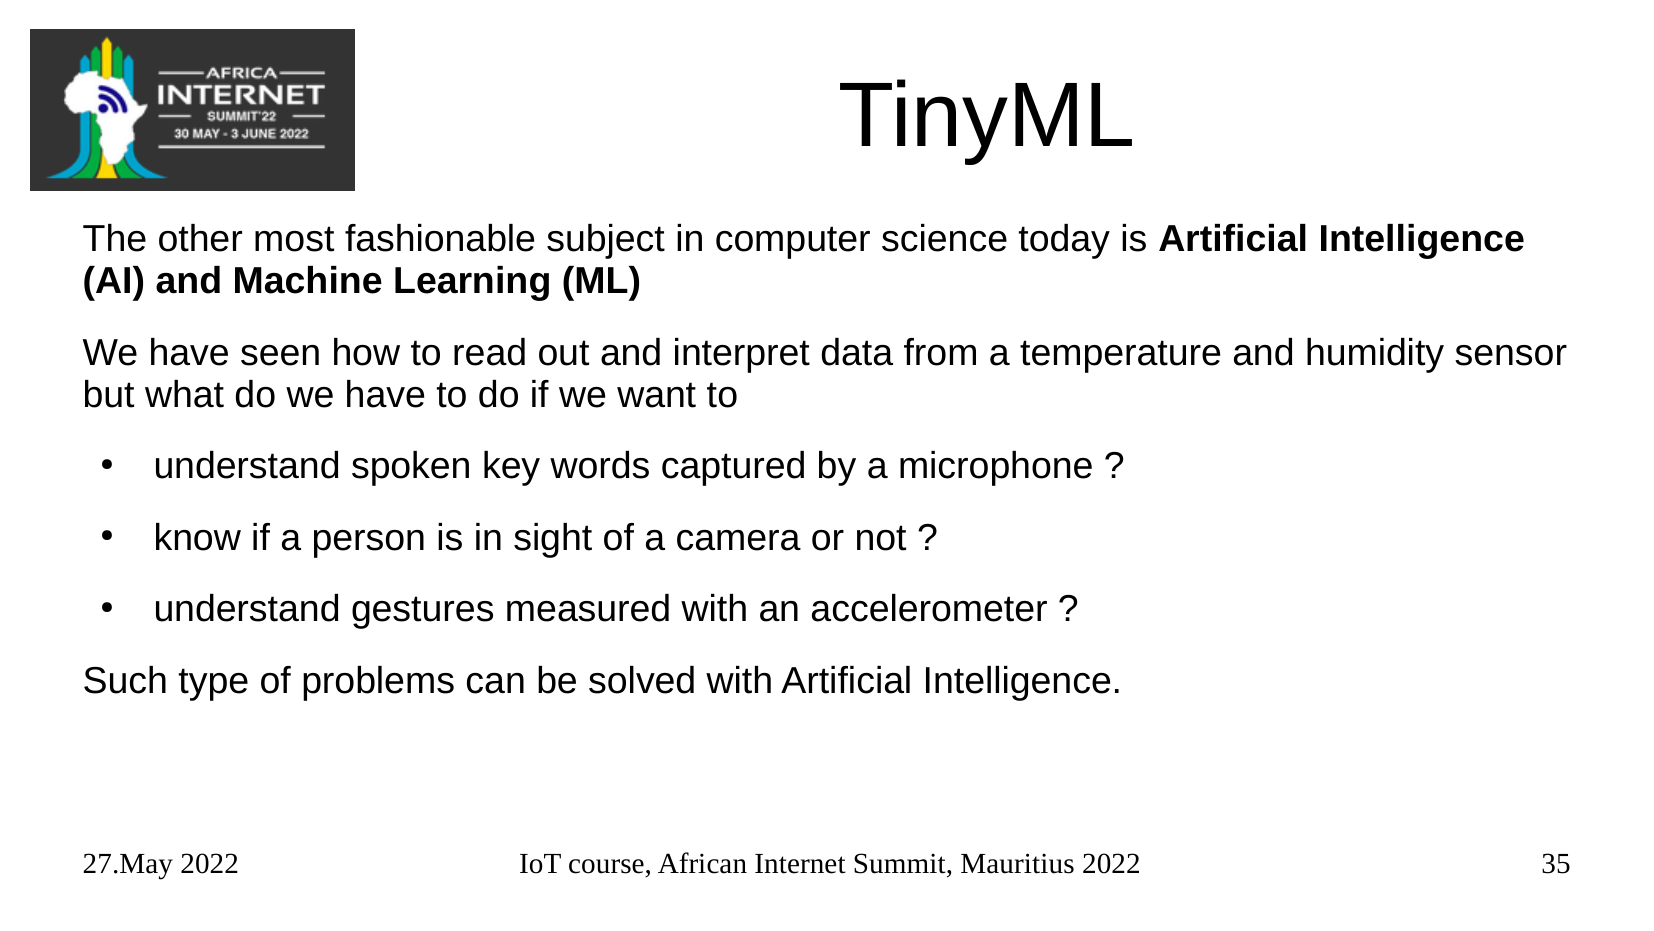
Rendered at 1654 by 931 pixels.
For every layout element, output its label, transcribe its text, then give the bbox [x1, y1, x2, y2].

title TinyML [403, 37, 1571, 193]
list The other most fashionable subject in computer science today is Artificial Intelligence (AI) and Machine Learning (ML) We have seen how to read out and interpret data from a temperature and humidity sensor but what do we have to do if we want to understand spoken key words captured by a microphone ? know if a person is in sight of a camera or not ? understand gestures measured with an accelerometer ? Such type of problems can be solved with Artificial Intelligence. [82, 217, 1571, 758]
picture [30, 29, 355, 191]
